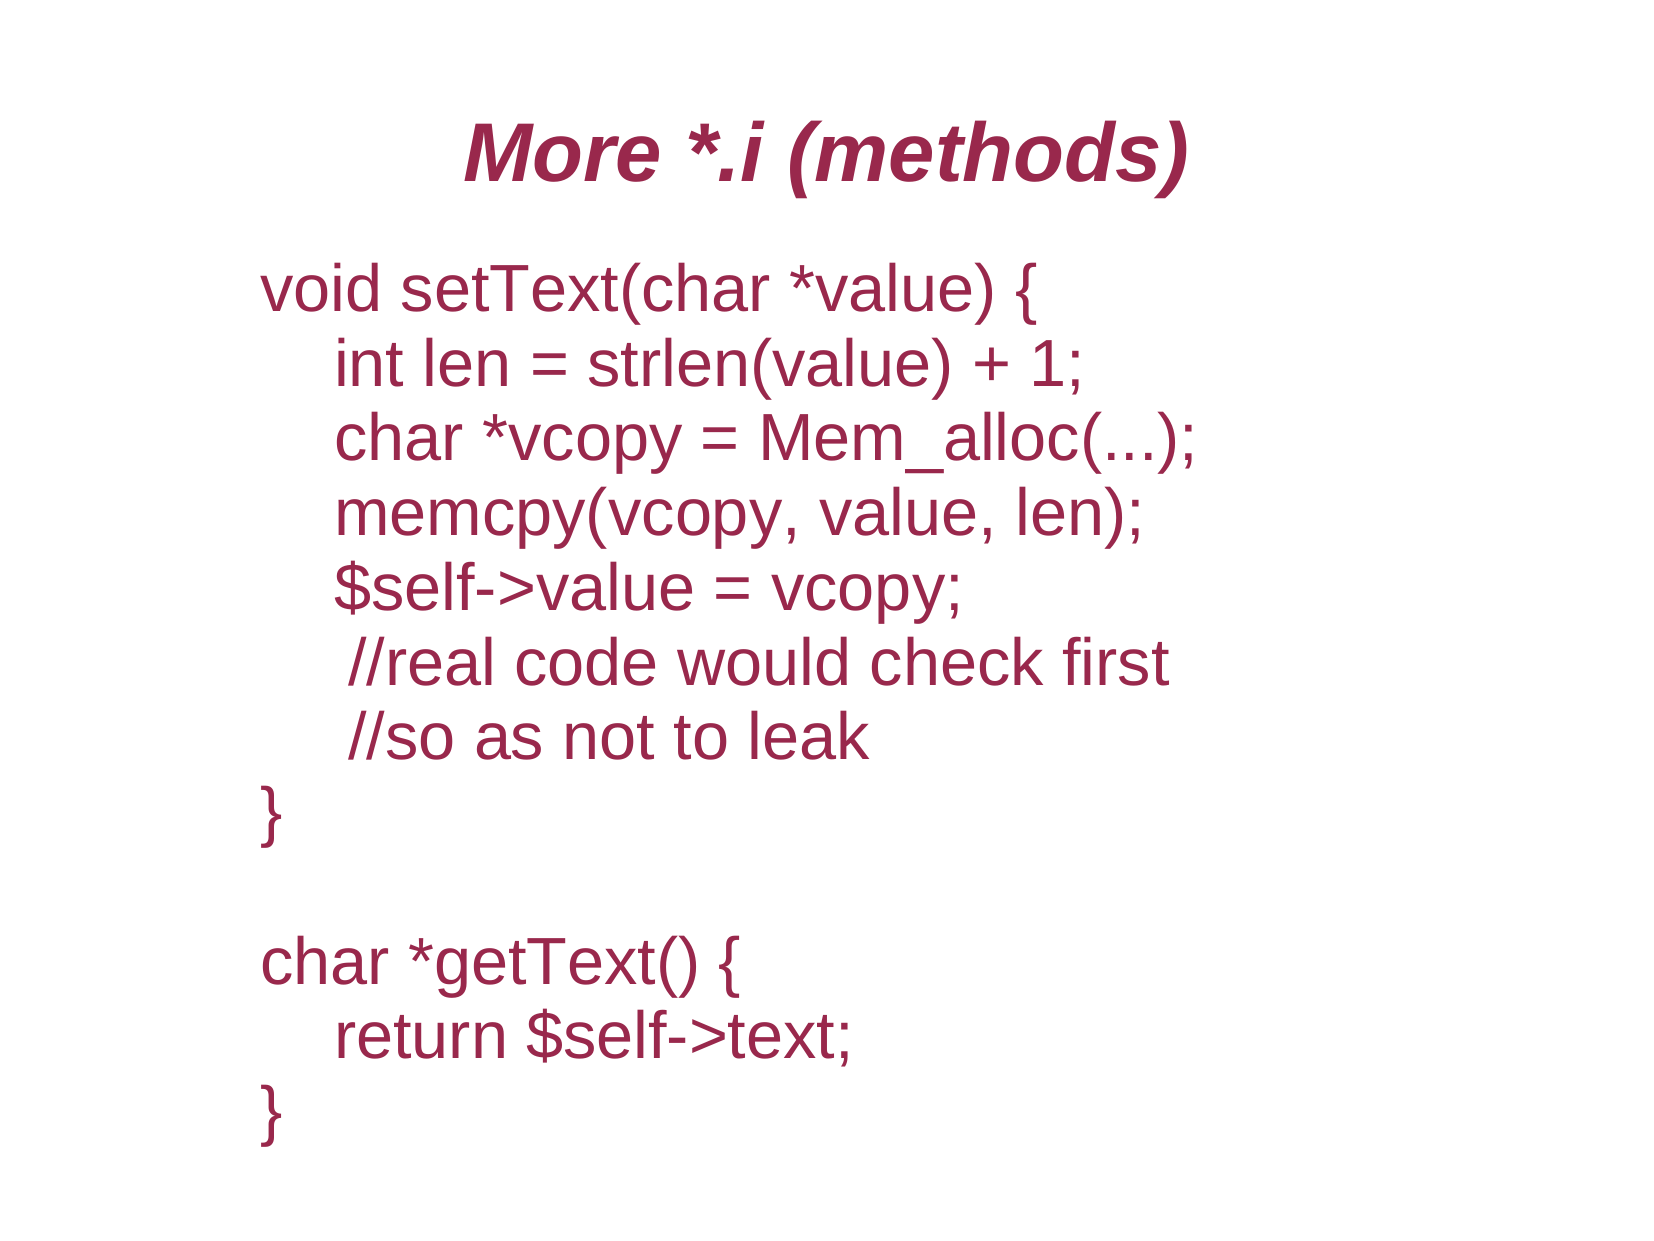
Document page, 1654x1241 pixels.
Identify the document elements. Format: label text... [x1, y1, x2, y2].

subtitle void setText(char *value) { int len = strlen(value) + 1; char *vcopy = Mem_alloc(...); memcpy(vcopy, value, len); $self->value = vcopy; //real code would check first //so as not to leak } char *getText() { return $self->text; } [112, 250, 1601, 1149]
title More *.i (methods) [82, 56, 1571, 250]
